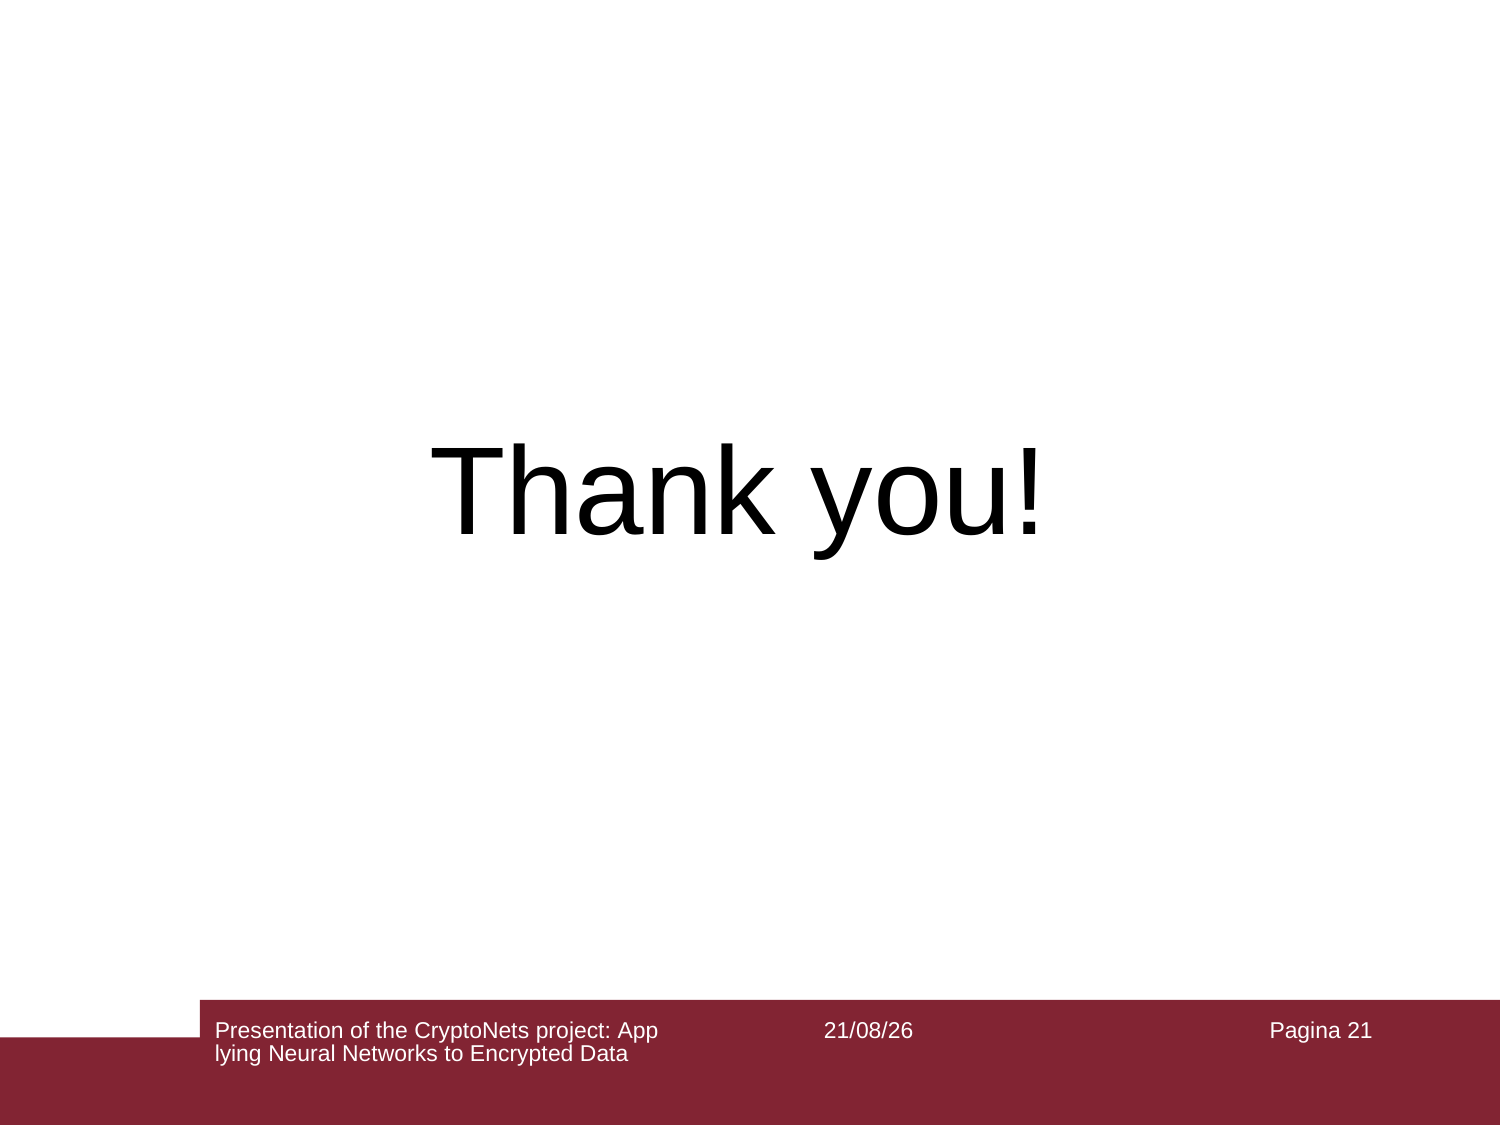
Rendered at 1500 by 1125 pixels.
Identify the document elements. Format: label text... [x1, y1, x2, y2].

text_box Thank you! [165, 402, 1312, 567]
